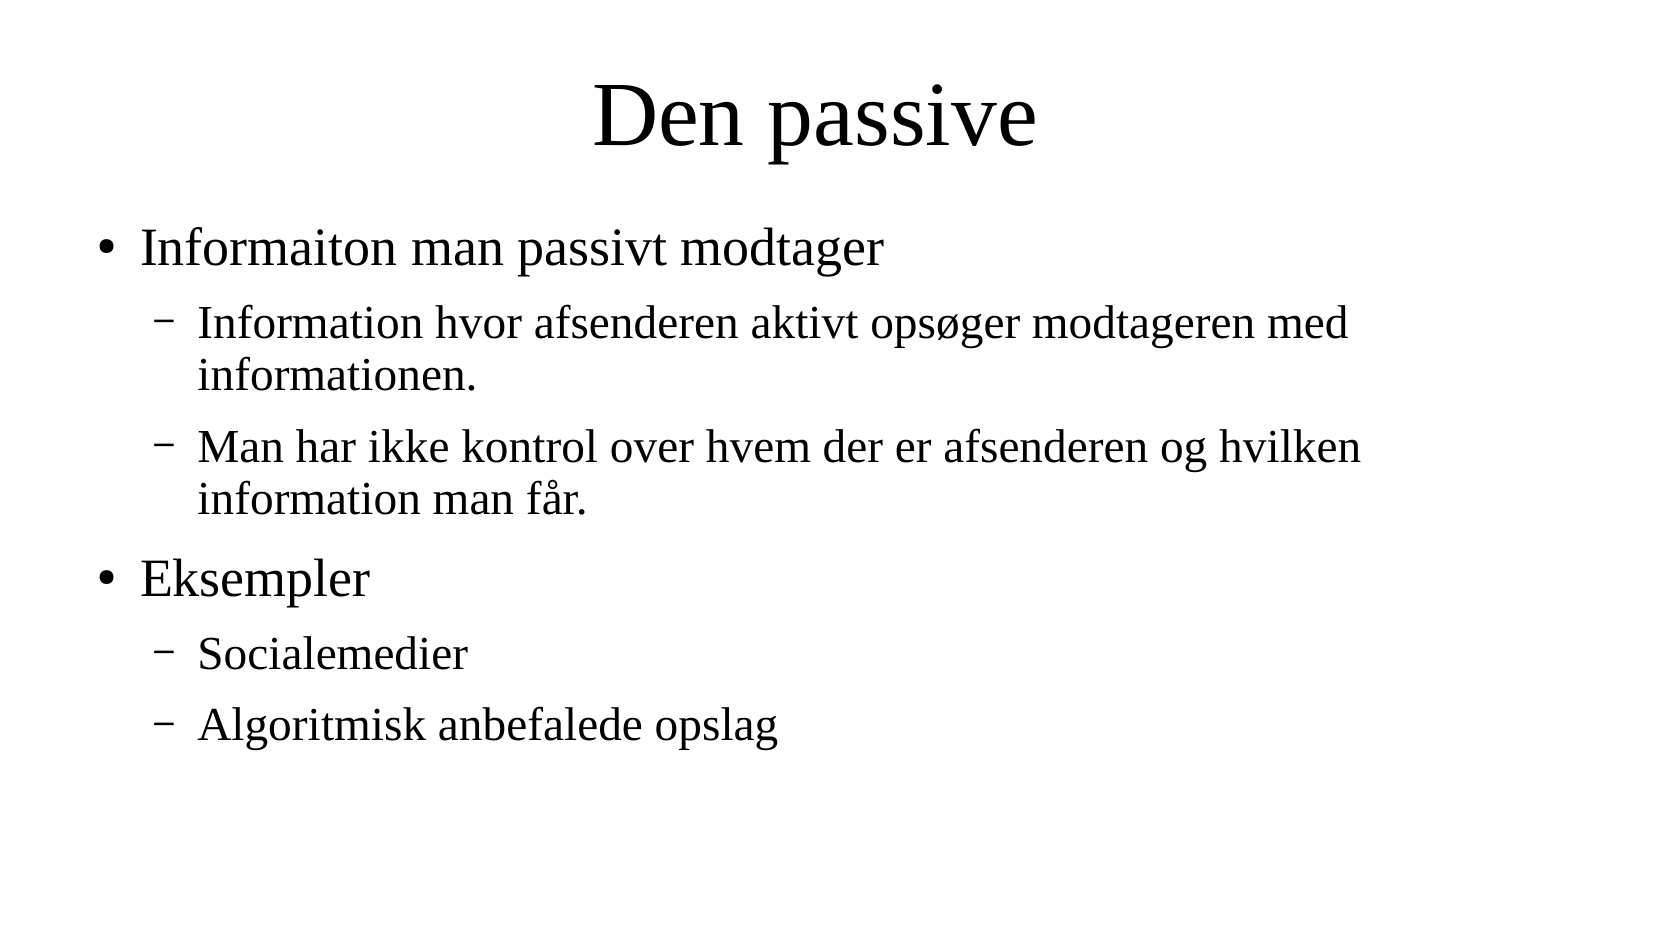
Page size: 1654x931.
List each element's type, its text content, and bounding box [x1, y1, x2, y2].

title Den passive [82, 37, 1571, 193]
list Informaiton man passivt modtager Information hvor afsenderen aktivt opsøger modtageren med informationen. Man har ikke kontrol over hvem der er afsenderen og hvilken information man får. Eksempler Socialemedier Algoritmisk anbefalede opslag [82, 217, 1571, 758]
